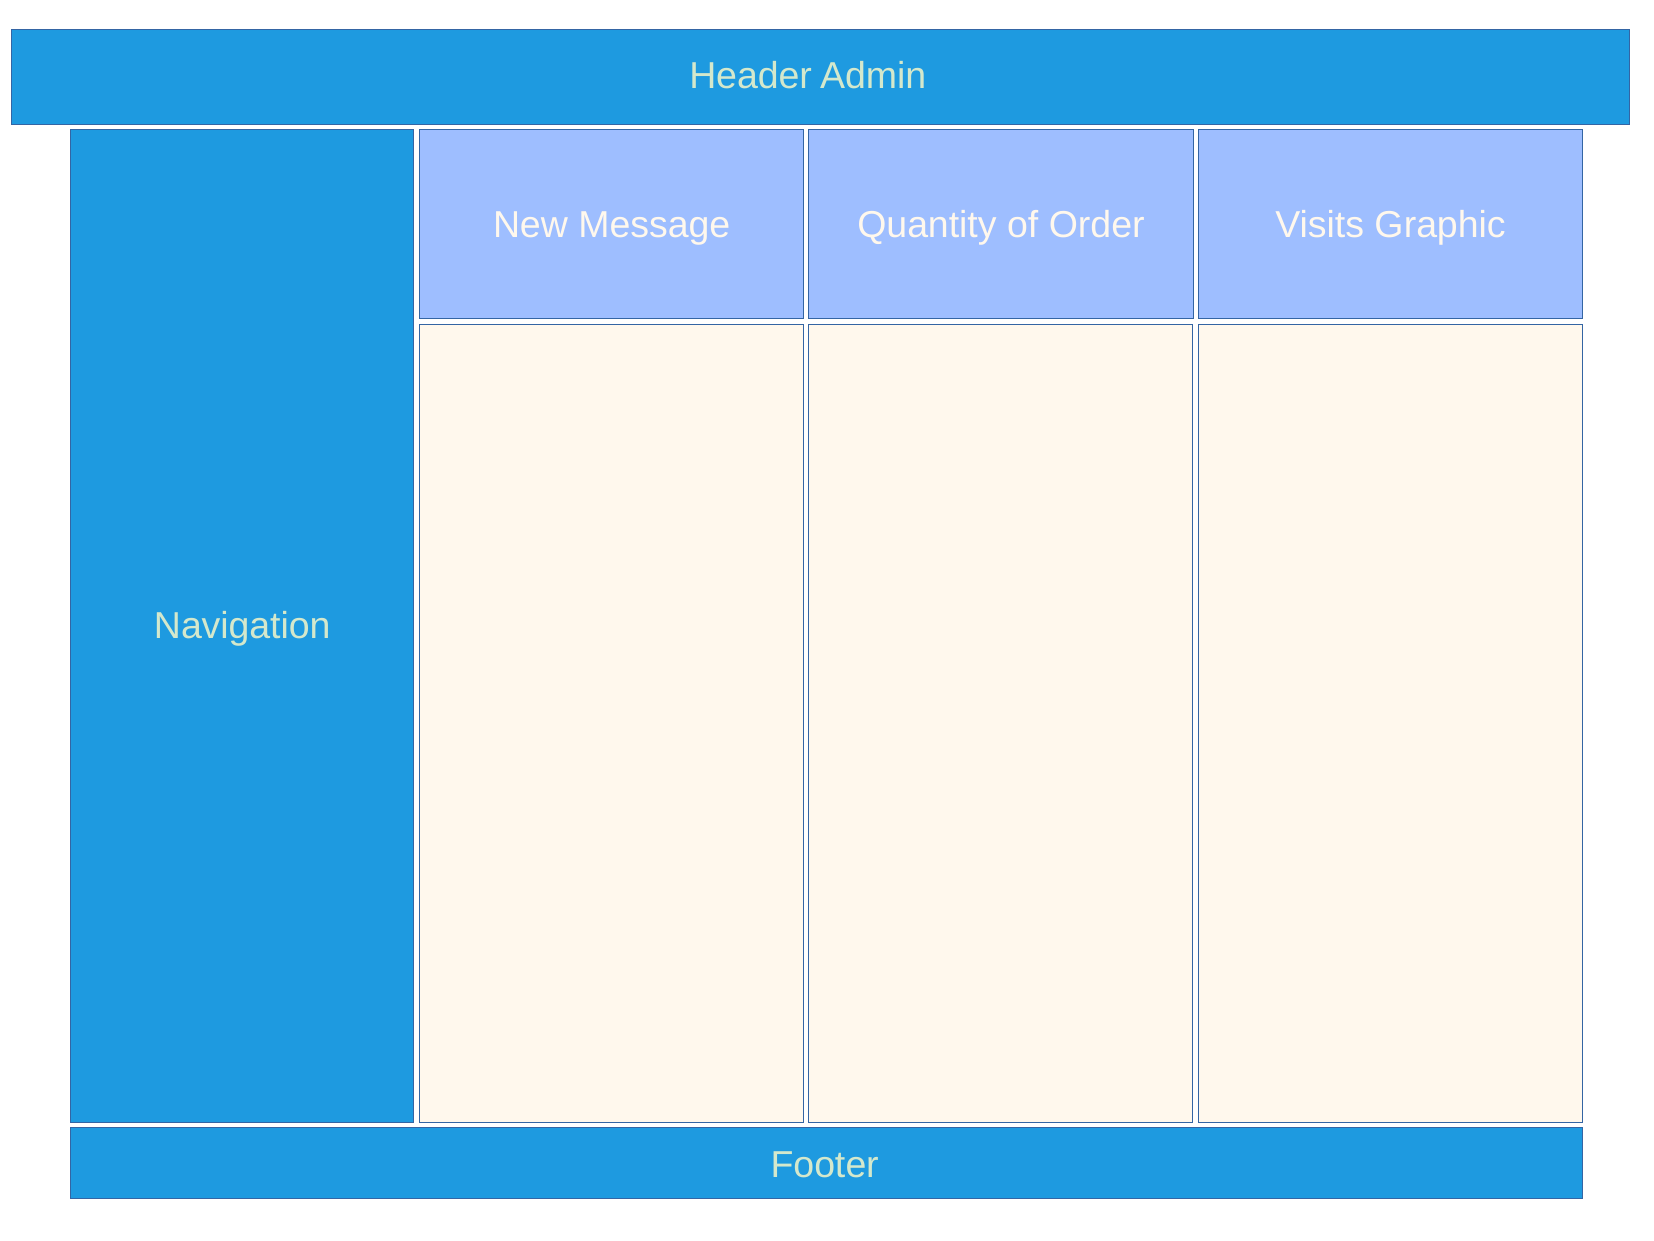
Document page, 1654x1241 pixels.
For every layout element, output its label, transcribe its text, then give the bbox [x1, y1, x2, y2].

text_box [419, 324, 804, 1123]
text_box Footer [755, 1136, 894, 1193]
text_box [808, 324, 1193, 1123]
text_box New Message [419, 129, 804, 319]
text_box Quantity of Order [808, 129, 1194, 319]
text_box Visits Graphic [1198, 129, 1583, 319]
text_box [1198, 324, 1583, 1123]
text_box [70, 1127, 1583, 1199]
text_box Header Admin [674, 47, 942, 105]
text_box Navigation [70, 129, 414, 1123]
text_box [11, 29, 1630, 125]
